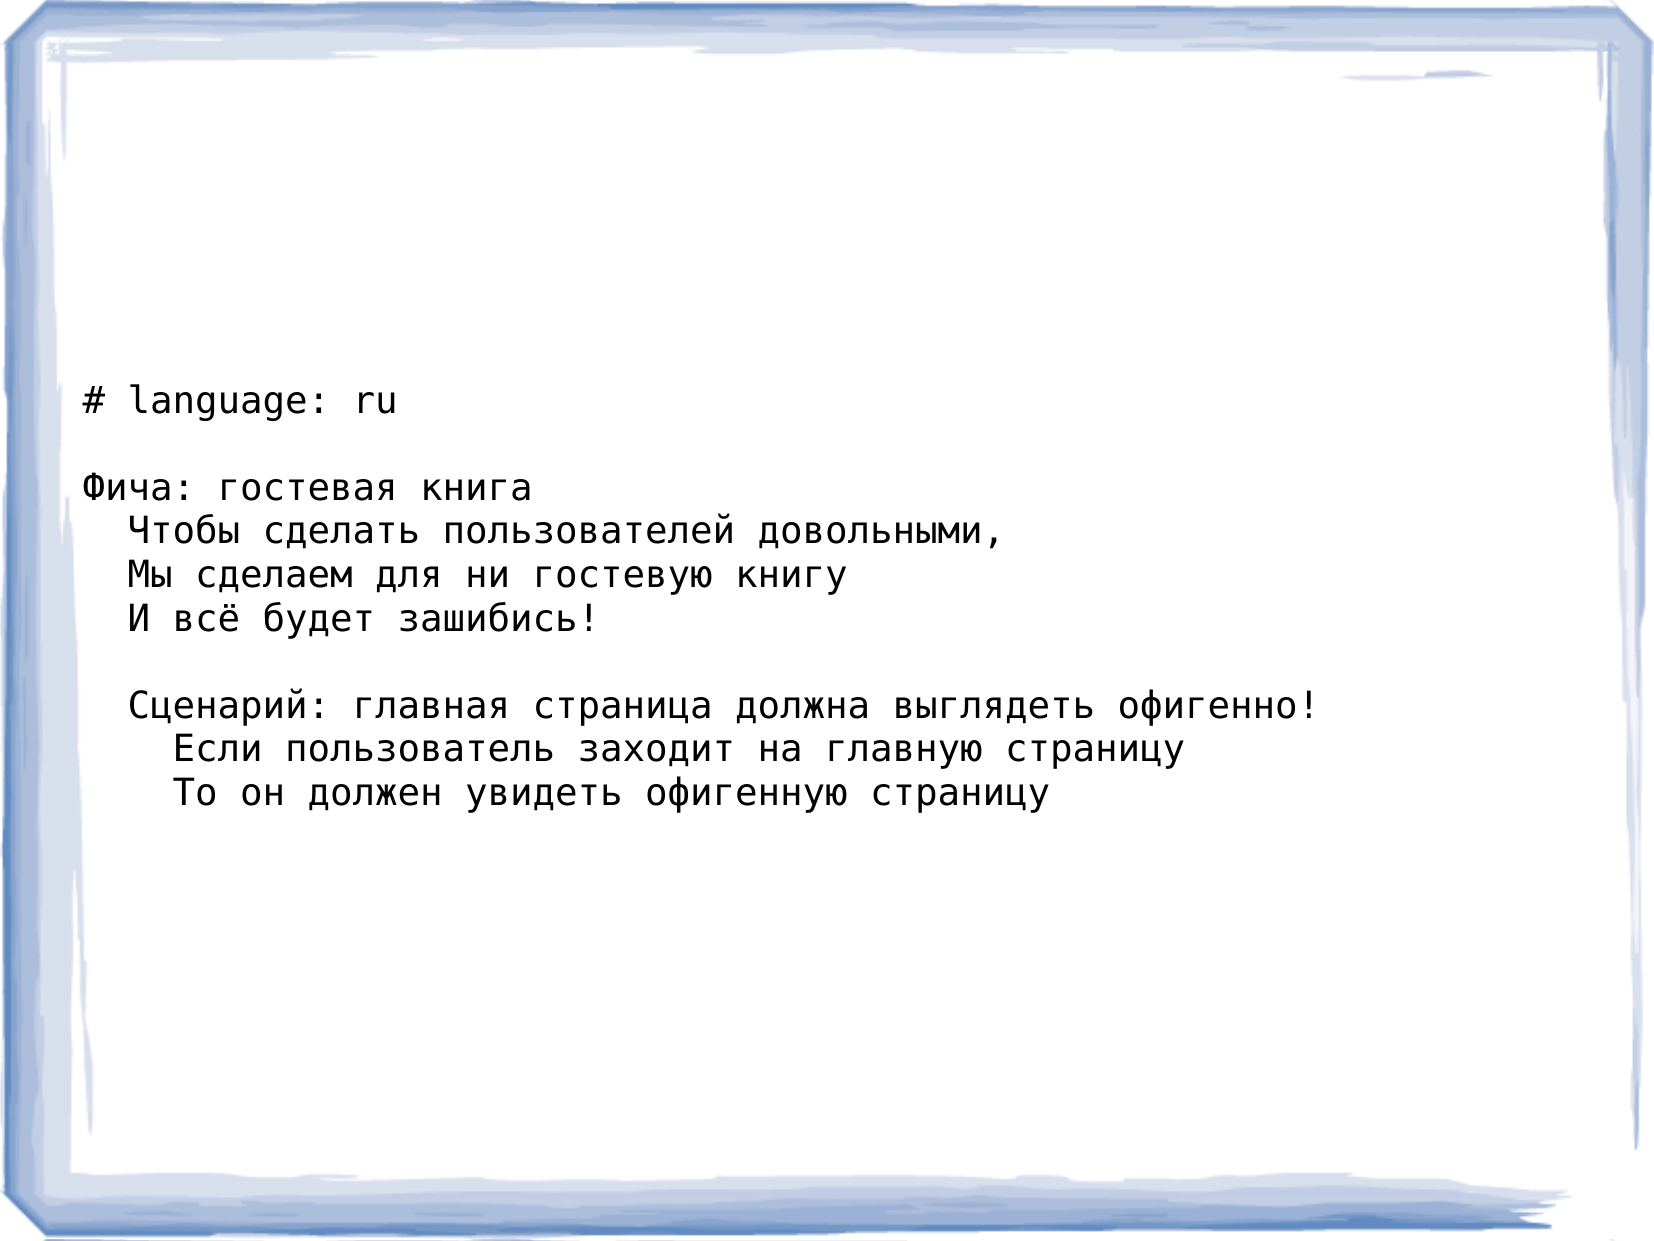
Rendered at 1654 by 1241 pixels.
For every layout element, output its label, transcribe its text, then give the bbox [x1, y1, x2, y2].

subtitle # language: ru Фича: гостевая книга Чтобы сделать пользователей довольными, Мы сделаем для ни гостевую книгу И всё будет зашибись! Сценарий: главная страница должна выглядеть офигенно! Если пользователь заходит на главную страницу То он должен увидеть офигенную страницу [82, 56, 1571, 1136]
picture [0, 0, 1654, 1241]
